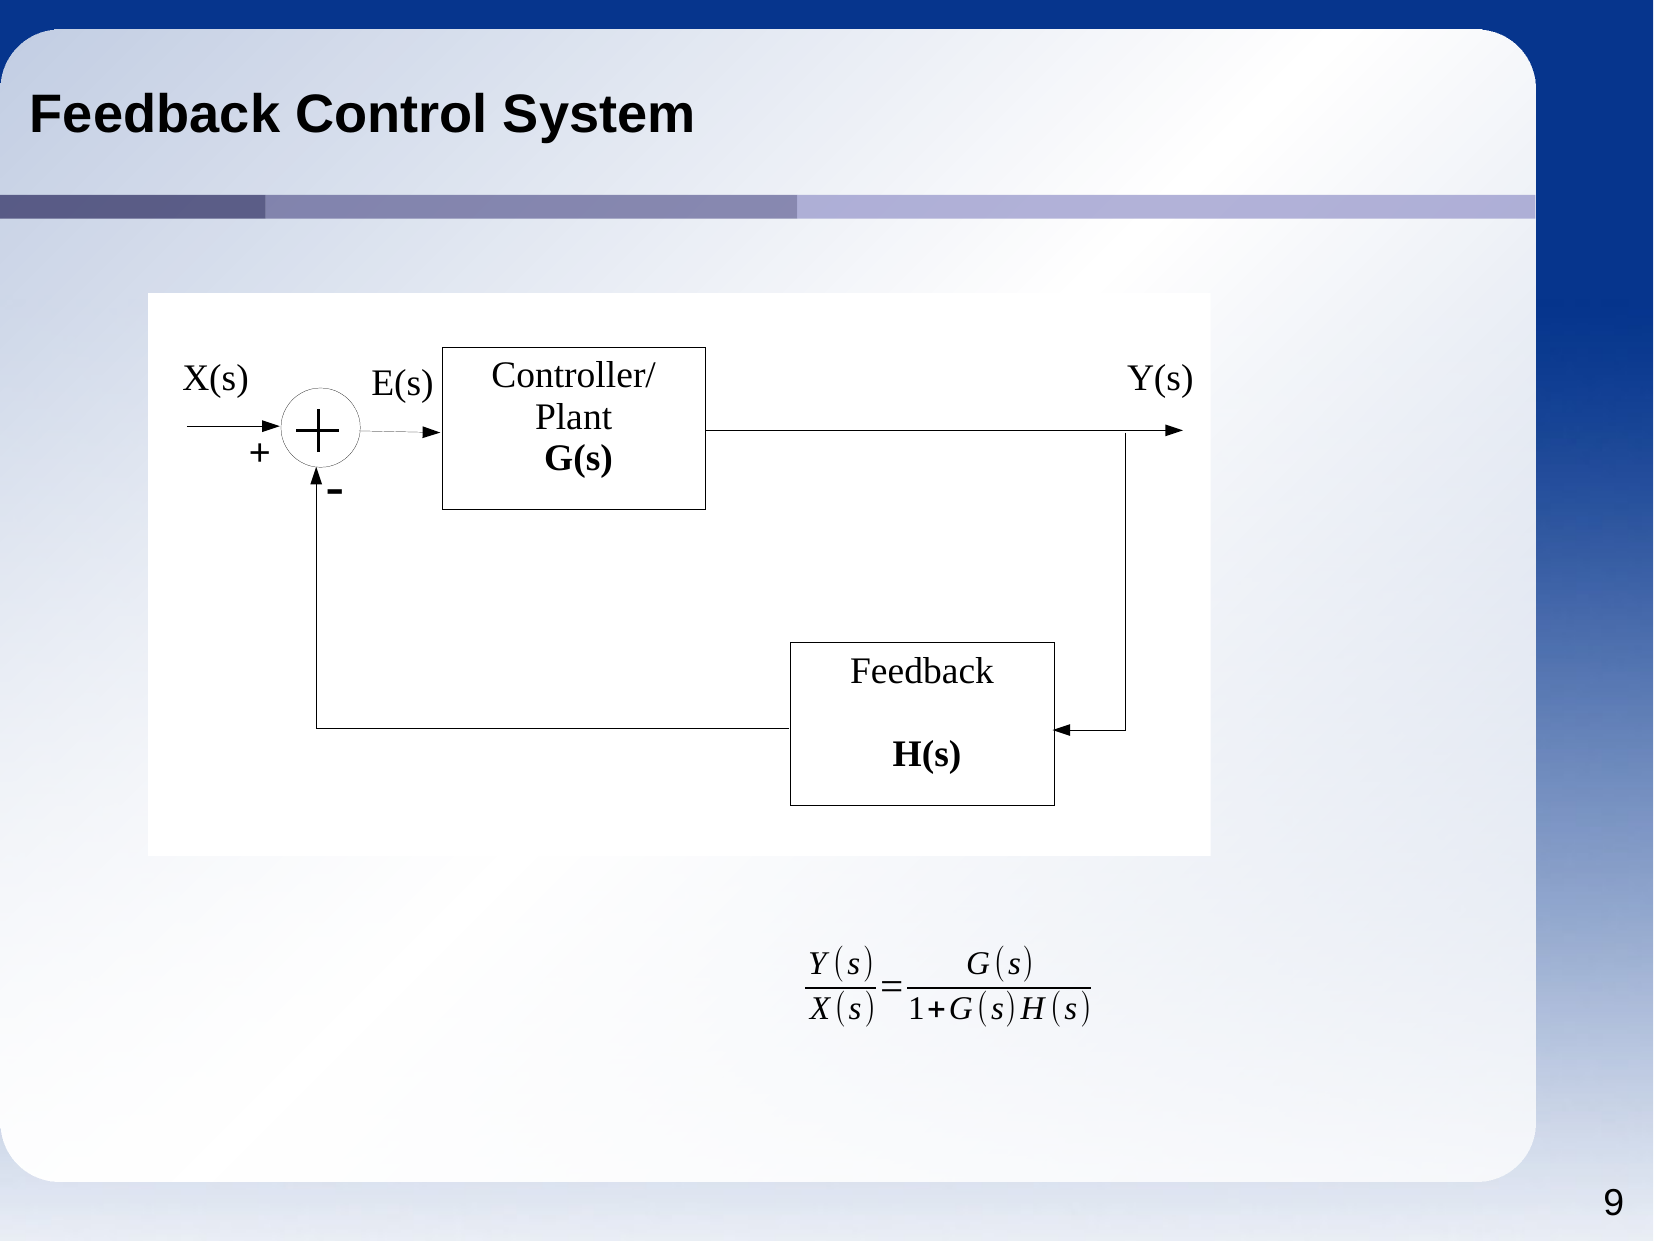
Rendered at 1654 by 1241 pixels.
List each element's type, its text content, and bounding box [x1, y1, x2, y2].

chart [147, 292, 1211, 857]
picture [0, 0, 1654, 1241]
title Feedback Control System [29, 49, 1506, 178]
chart [797, 944, 1100, 1031]
